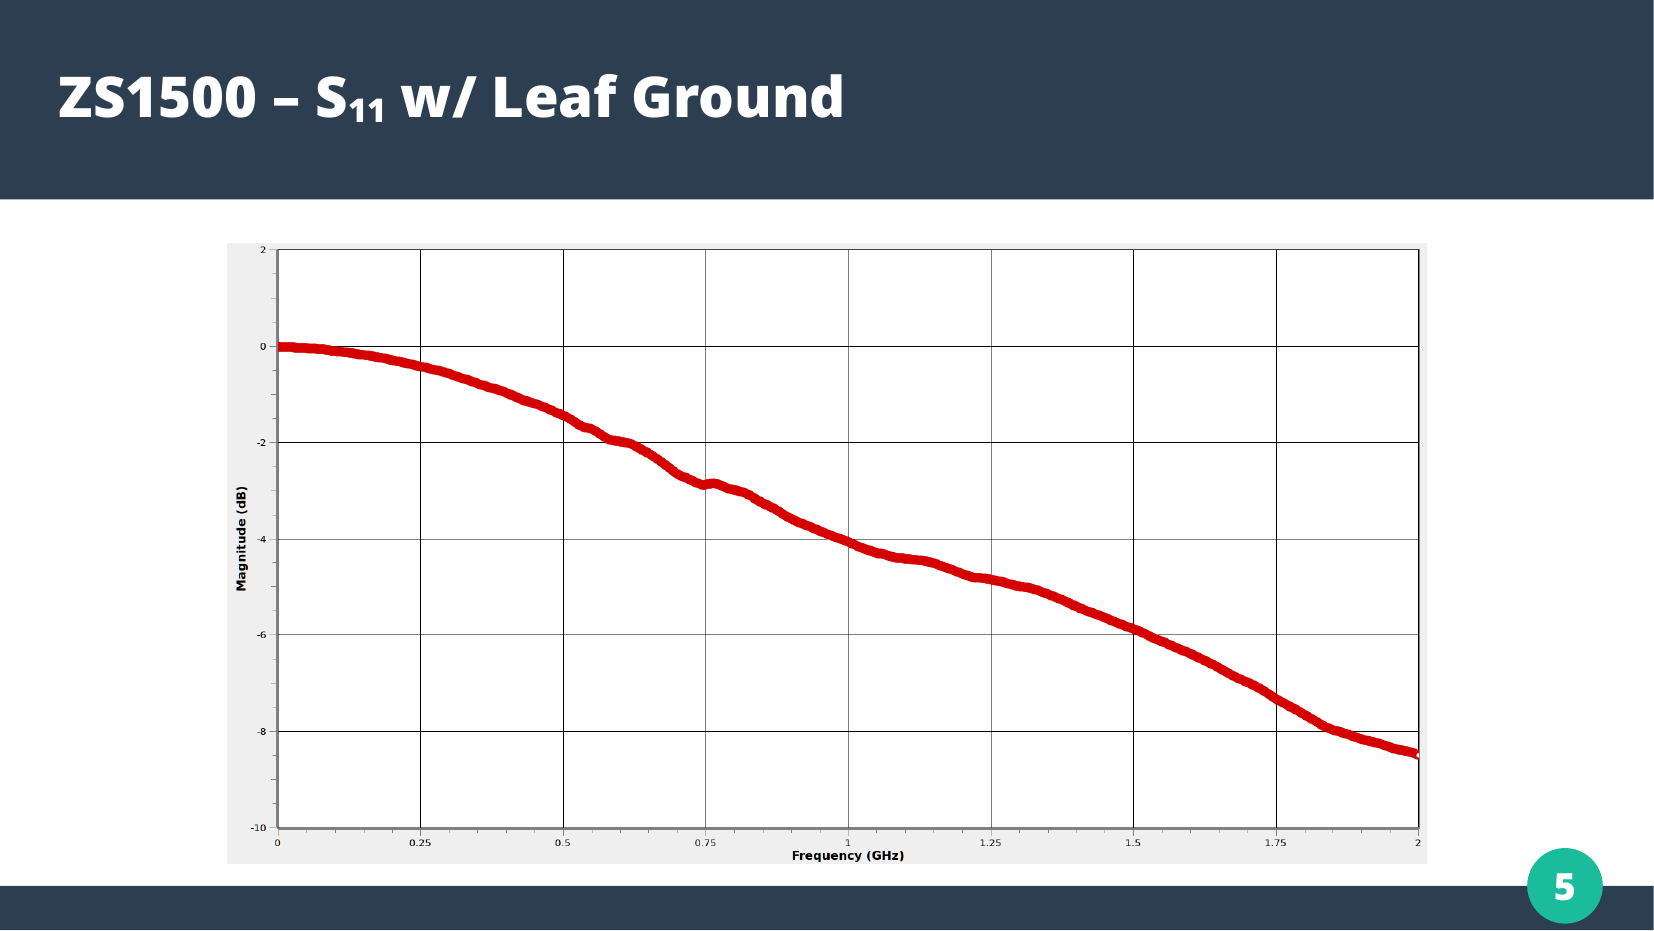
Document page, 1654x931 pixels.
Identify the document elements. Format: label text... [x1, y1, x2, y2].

title ZS1500 – S11 w/ Leaf Ground [59, 37, 1595, 155]
picture [227, 243, 1427, 864]
